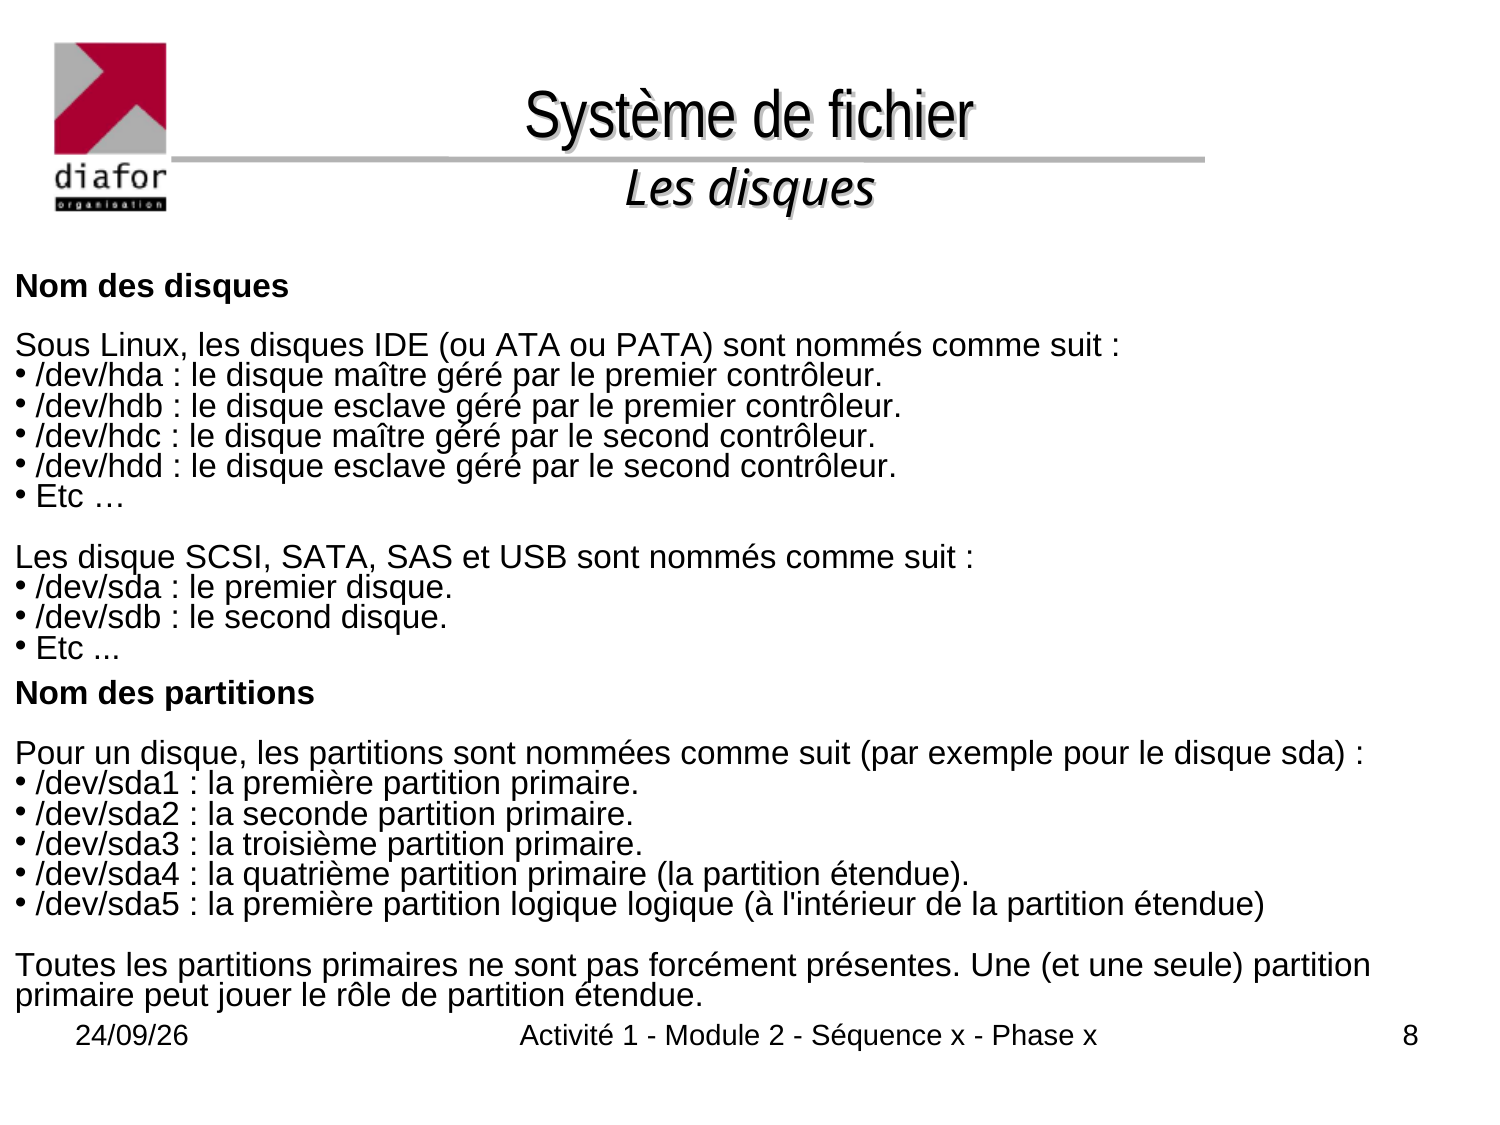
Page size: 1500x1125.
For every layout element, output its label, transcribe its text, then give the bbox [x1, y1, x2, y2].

text_box Nom des disques [0, 265, 305, 311]
text_box Pour un disque, les partitions sont nommées comme suit (par exemple pour le disque sda) : /dev/sda1 : la première partition primaire. /dev/sda2 : la seconde partition primaire. /dev/sda3 : la troisième partition primaire. /dev/sda4 : la quatrième partition primaire (la partition étendue). /dev/sda5 : la première partition logique logique (à l'intérieur de la partition étendue) Toutes les partitions primaires ne sont pas forcément présentes. Une (et une seule) partition primaire peut jouer le rôle de partition étendue. [0, 732, 1398, 1021]
picture [53, 42, 168, 213]
title Système de fichier Les disques [75, 45, 1426, 250]
text_box Nom des partitions [0, 673, 331, 719]
text_box Sous Linux, les disques IDE (ou ATA ou PATA) sont nommés comme suit : /dev/hda : le disque maître géré par le premier contrôleur. /dev/hdb : le disque esclave géré par le premier contrôleur. /dev/hdc : le disque maître géré par le second contrôleur. /dev/hdd : le disque esclave géré par le second contrôleur. Etc … Les disque SCSI, SATA, SAS et USB sont nommés comme suit : /dev/sda : le premier disque. /dev/sdb : le second disque. Etc ... [0, 324, 1138, 673]
